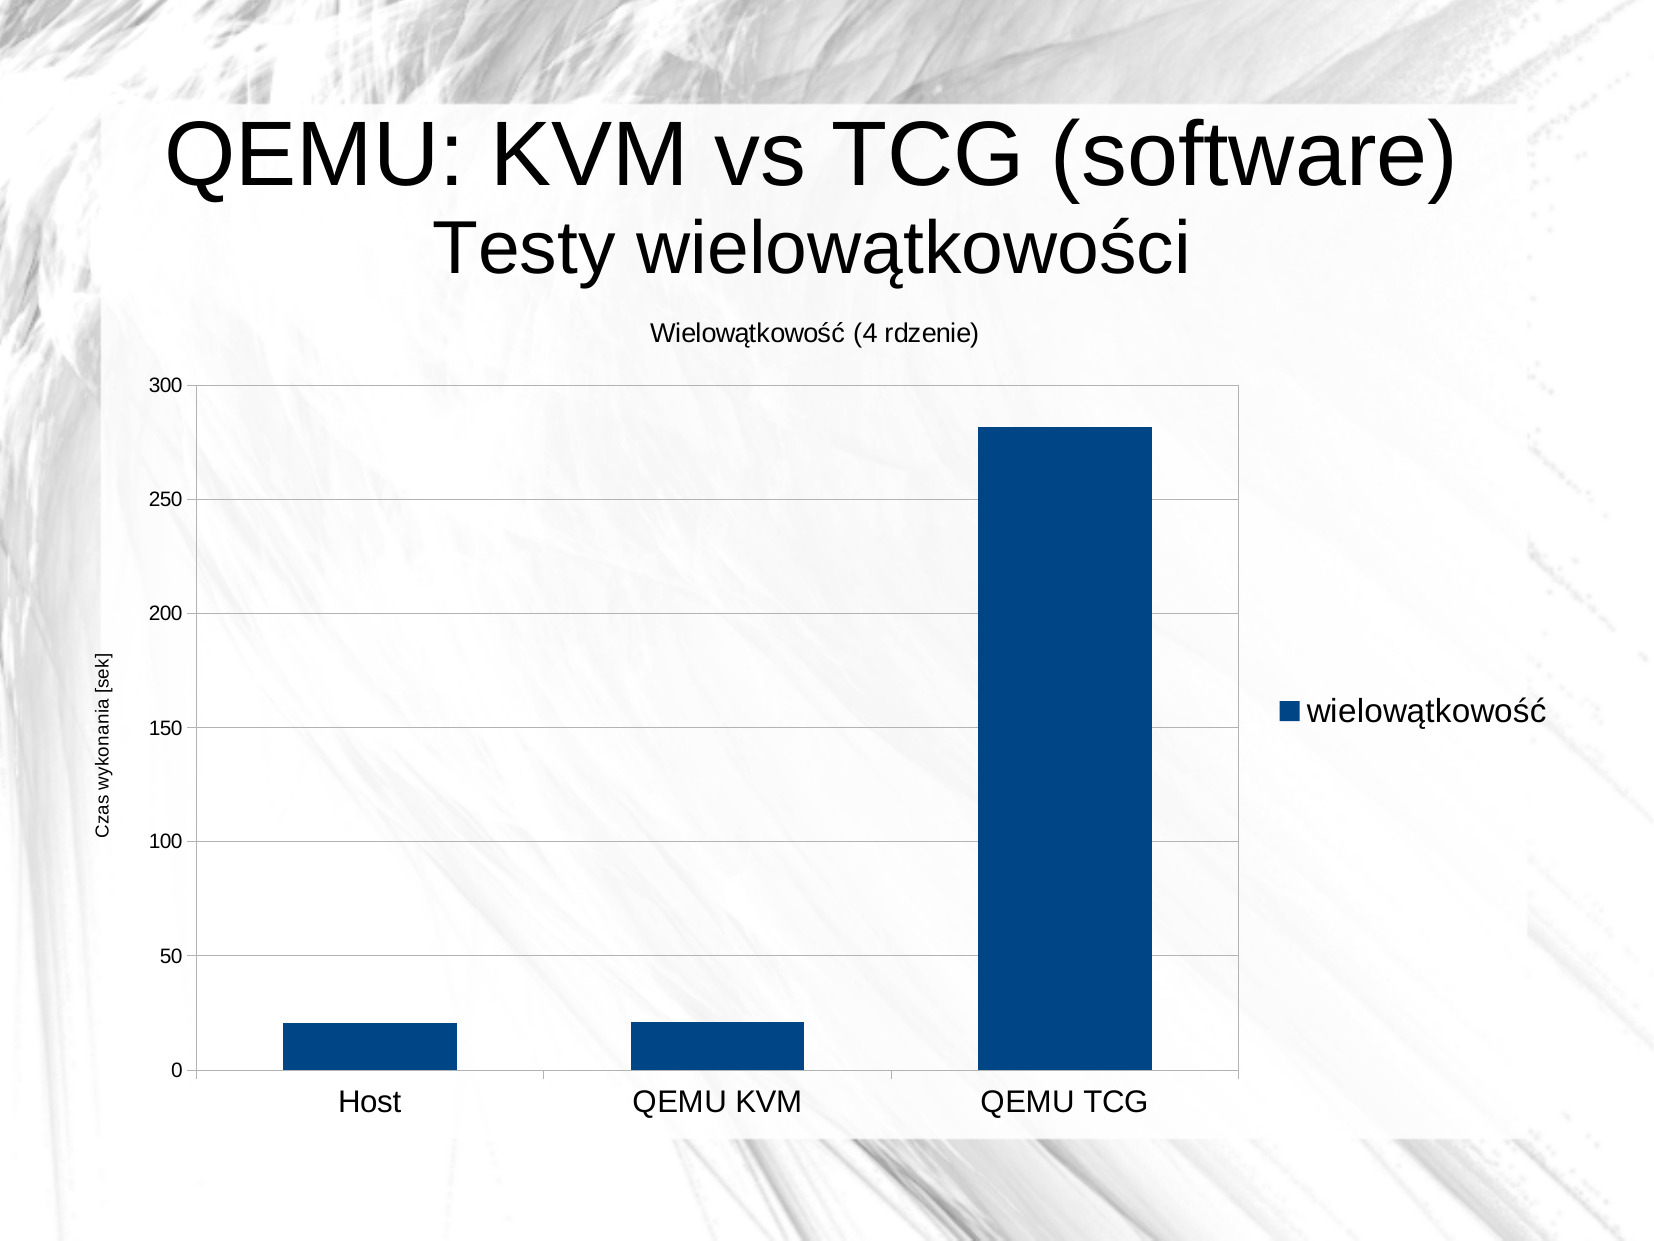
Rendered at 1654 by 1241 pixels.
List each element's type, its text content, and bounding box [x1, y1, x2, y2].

title QEMU: KVM vs TCG (software) Testy wielowątkowości [118, 102, 1506, 285]
chart [59, 285, 1572, 1137]
picture [0, 0, 1654, 1241]
